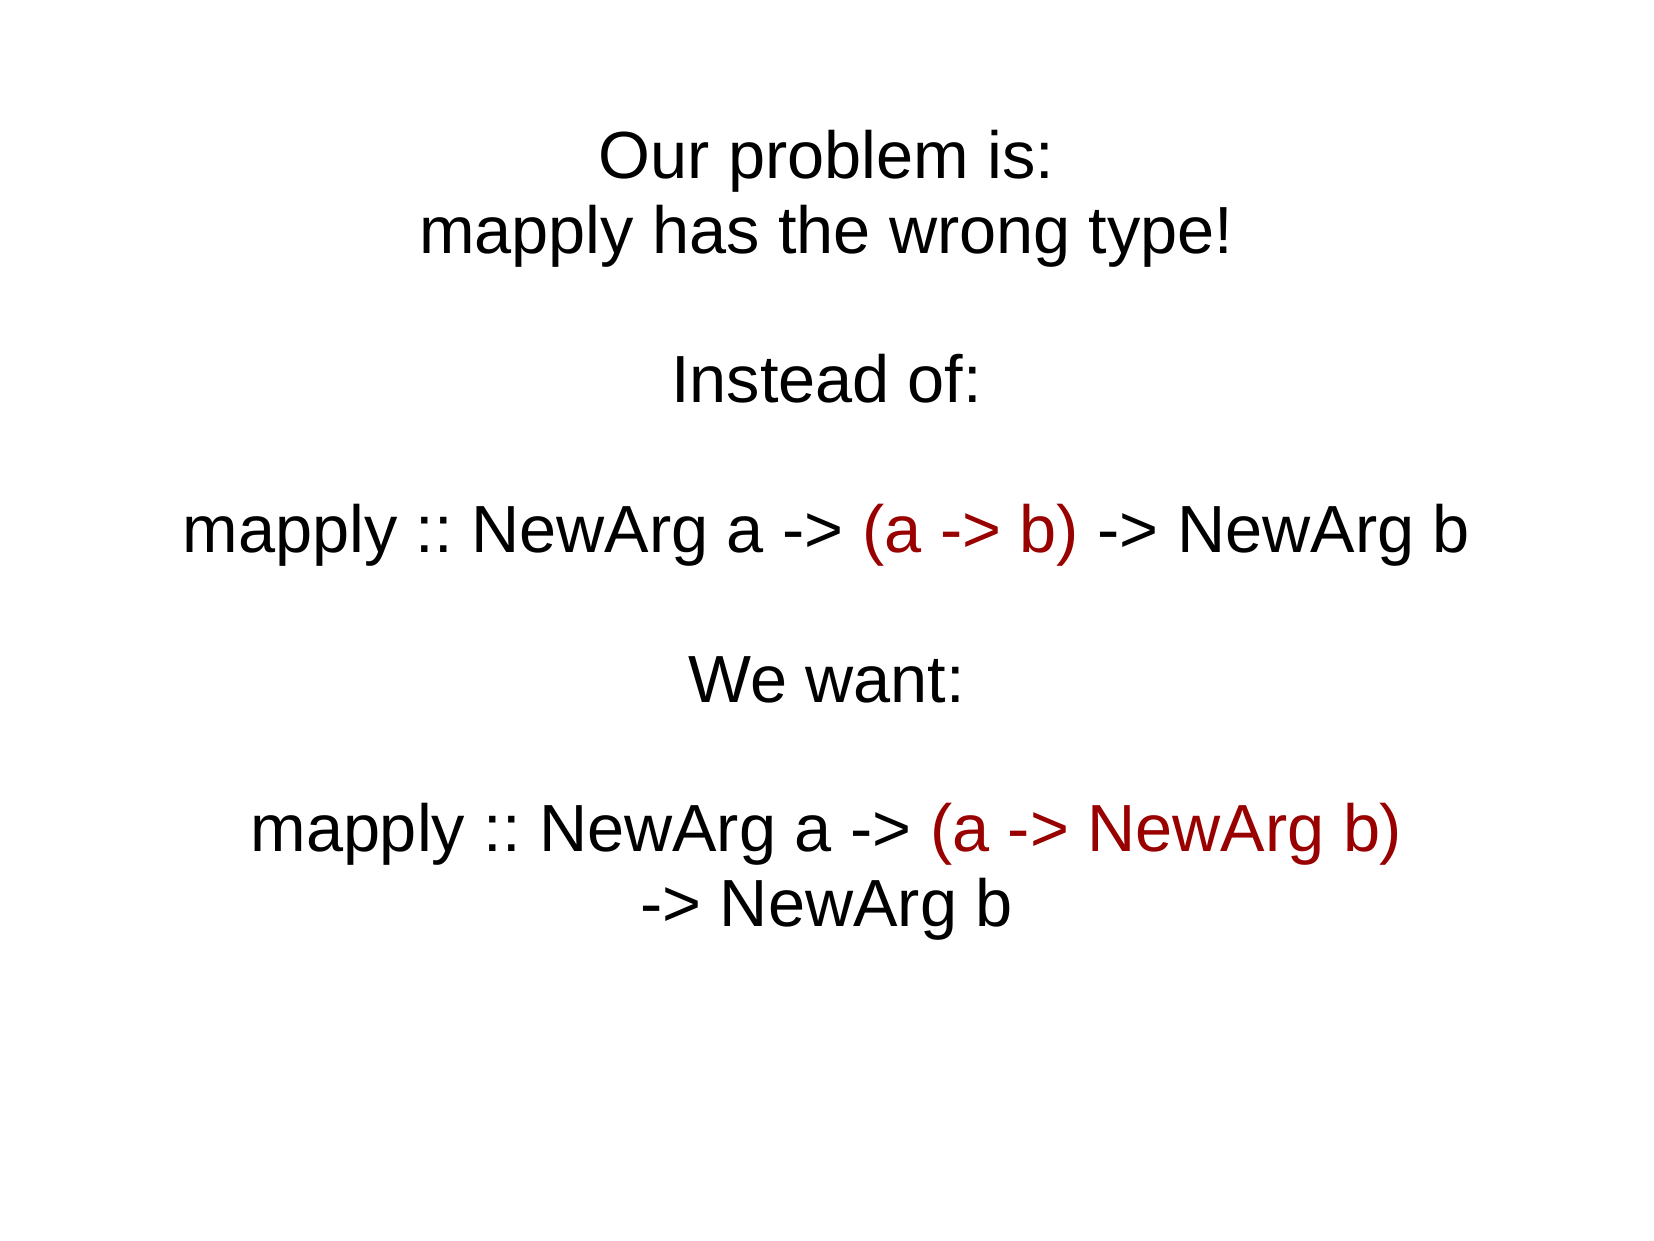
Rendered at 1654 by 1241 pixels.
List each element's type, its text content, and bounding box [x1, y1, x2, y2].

subtitle Our problem is: mapply has the wrong type! Instead of: mapply :: NewArg a -> (a -> b) -> NewArg b We want: mapply :: NewArg a -> (a -> NewArg b) -> NewArg b [82, 49, 1571, 1010]
